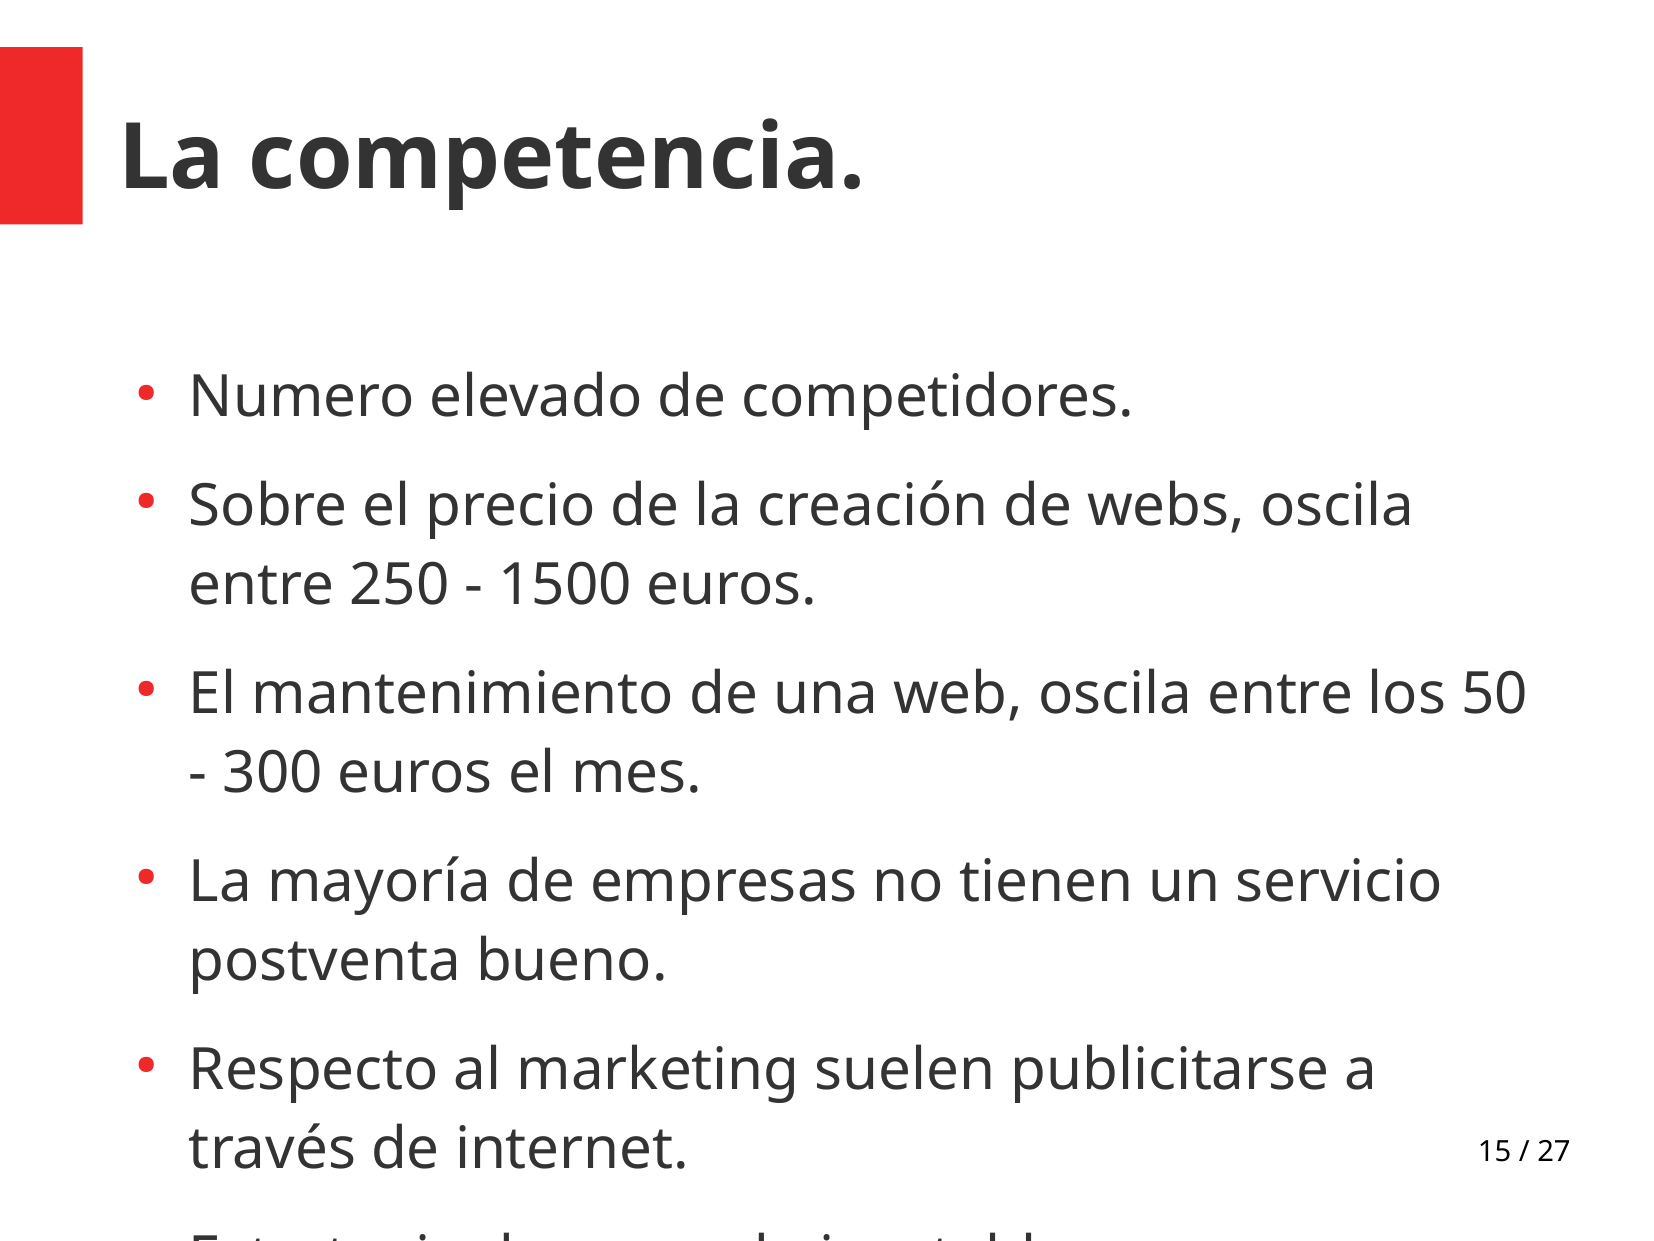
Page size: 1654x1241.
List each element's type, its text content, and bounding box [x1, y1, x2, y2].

title La competencia. [118, 49, 1571, 257]
list Numero elevado de competidores. Sobre el precio de la creación de webs, oscila entre 250 - 1500 euros. El mantenimiento de una web, oscila entre los 50 - 300 euros el mes. La mayoría de empresas no tienen un servicio postventa bueno. Respecto al marketing suelen publicitarse a través de internet. Estrategia de mercado inestable. [118, 354, 1536, 1074]
